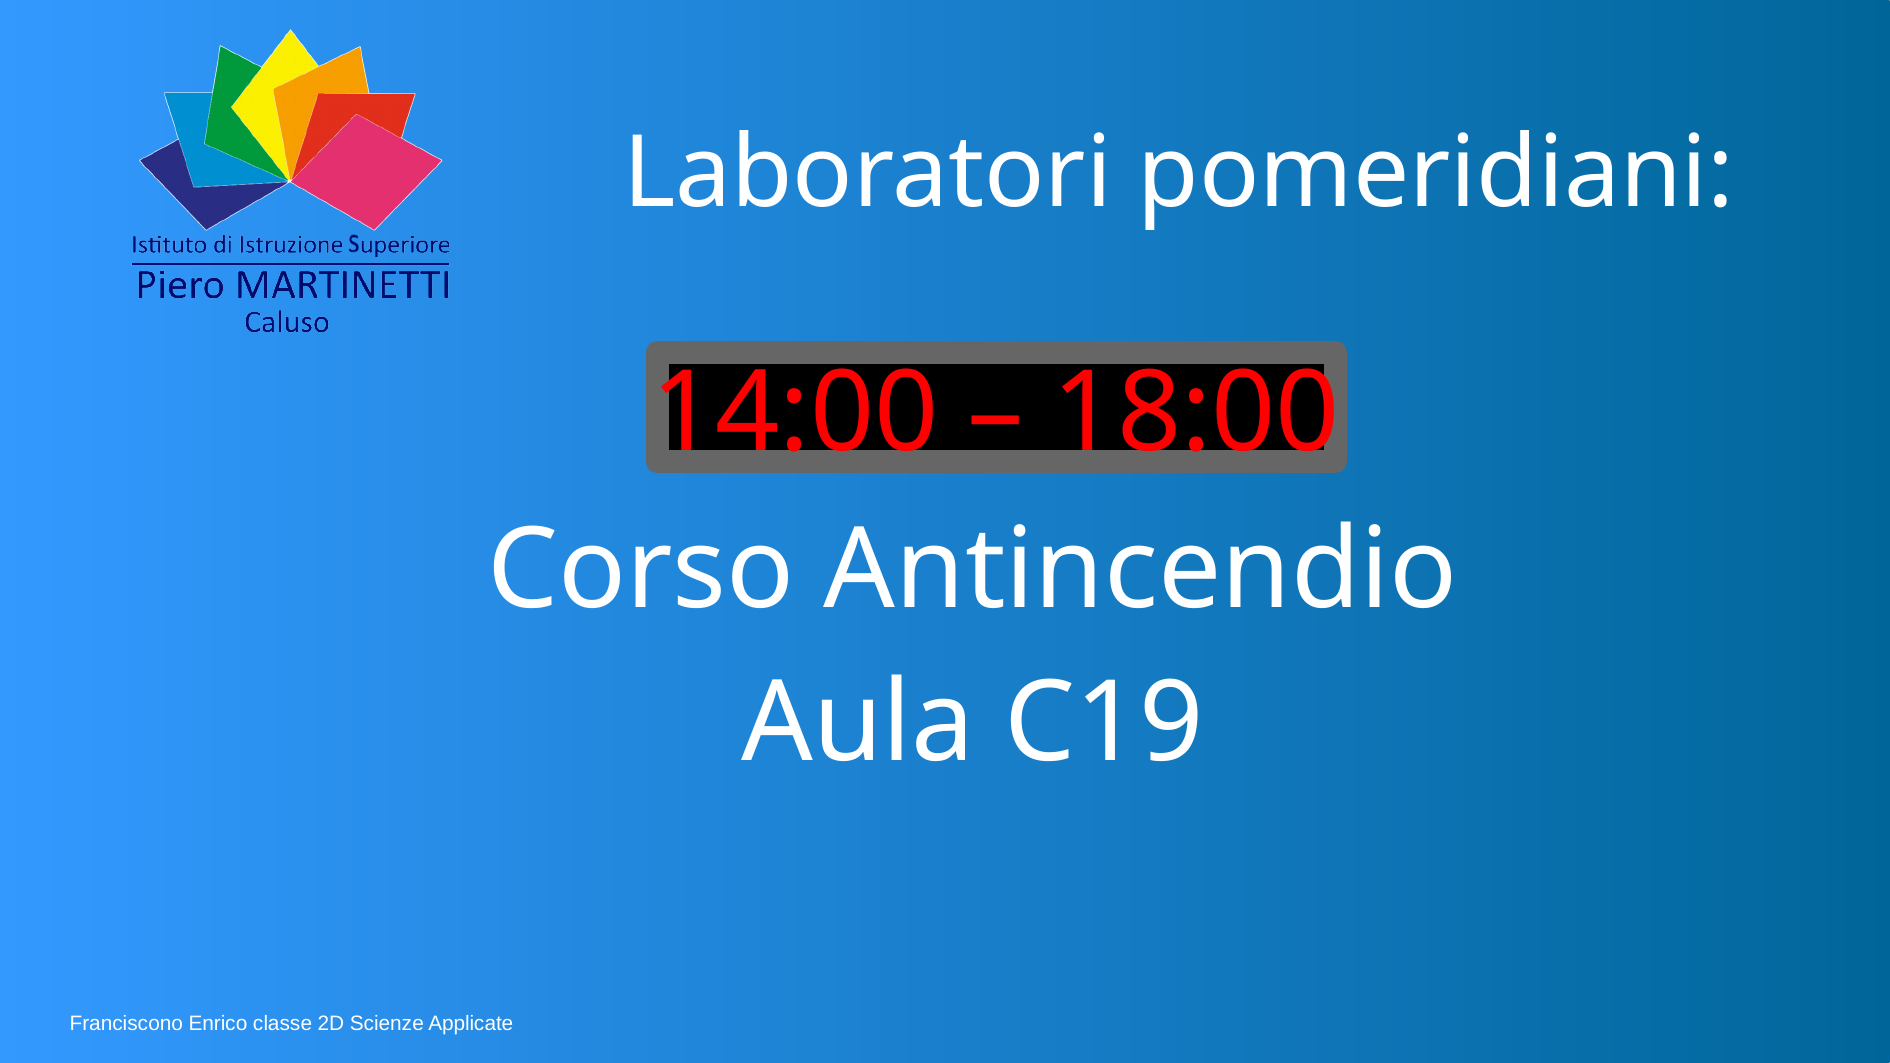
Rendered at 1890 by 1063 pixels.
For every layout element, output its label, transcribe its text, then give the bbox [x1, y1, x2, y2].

text_box Laboratori pomeridiani: [591, 91, 1861, 338]
picture [0, 23, 591, 355]
text_box Franciscono Enrico classe 2D Scienze Applicate [54, 1004, 628, 1063]
text_box 14:00 – 18:00 [657, 352, 1336, 462]
text_box Corso Antincendio Aula C19 [225, 479, 1720, 1030]
